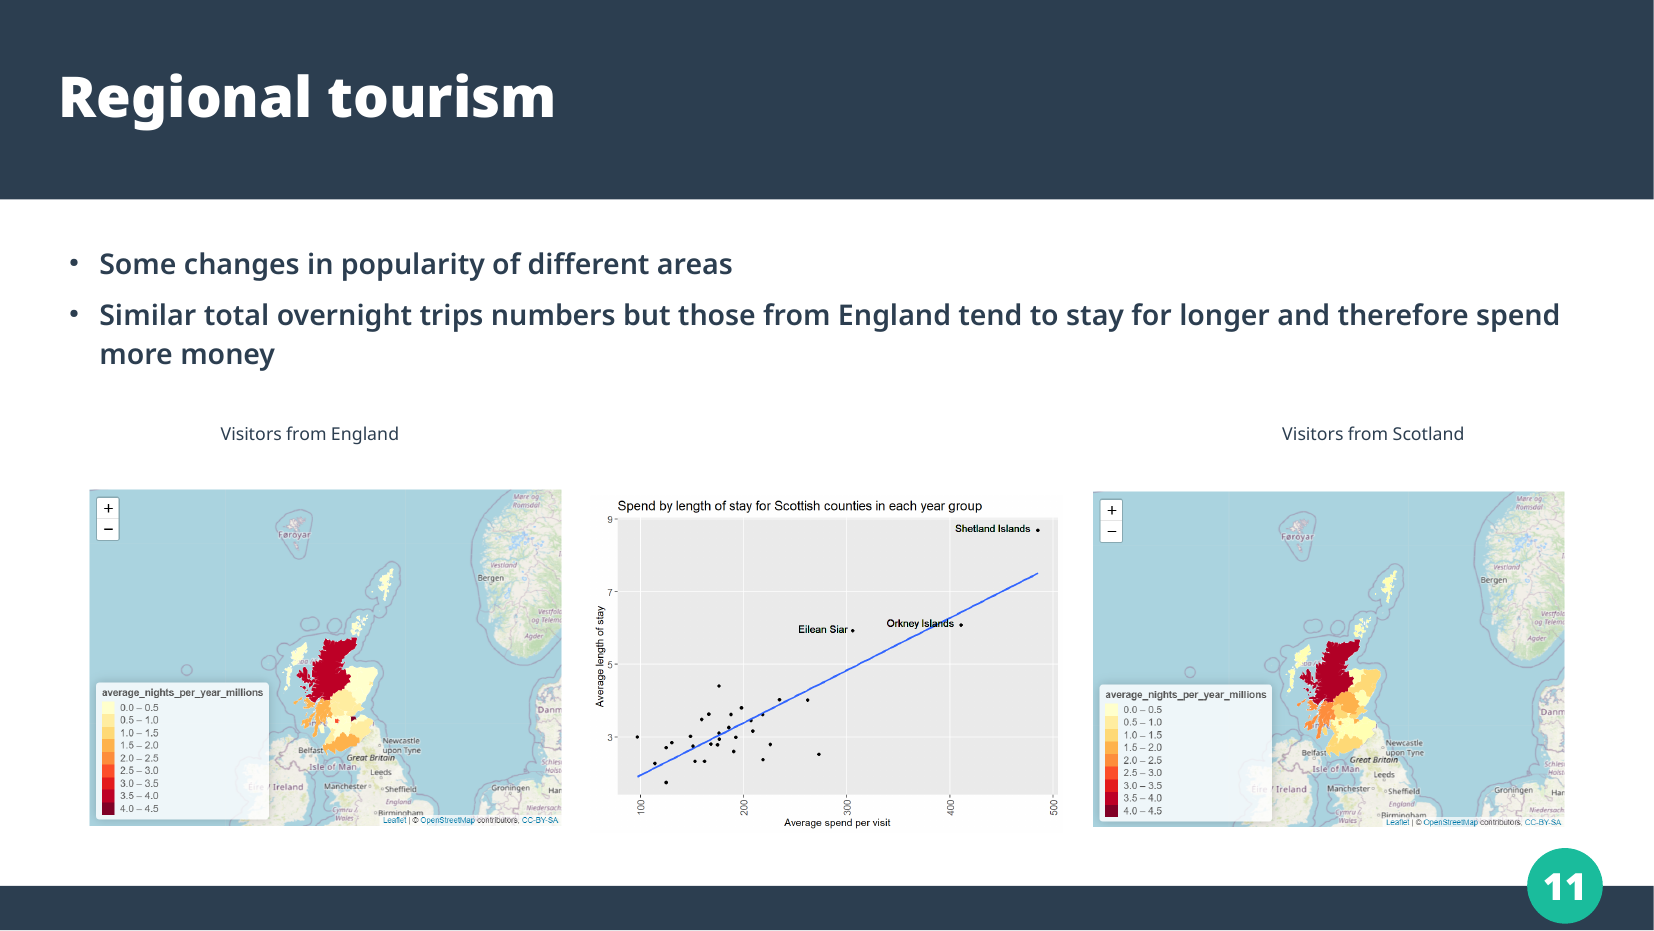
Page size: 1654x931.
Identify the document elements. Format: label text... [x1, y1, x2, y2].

picture [590, 495, 1063, 833]
picture [88, 488, 562, 827]
title Regional tourism [59, 37, 1595, 155]
list Some changes in popularity of different areas Similar total overnight trips numbers but those from England tend to stay for longer and therefore spend more money Visitors from England Visitors from Scotland [59, 243, 1595, 473]
picture [1092, 490, 1565, 827]
